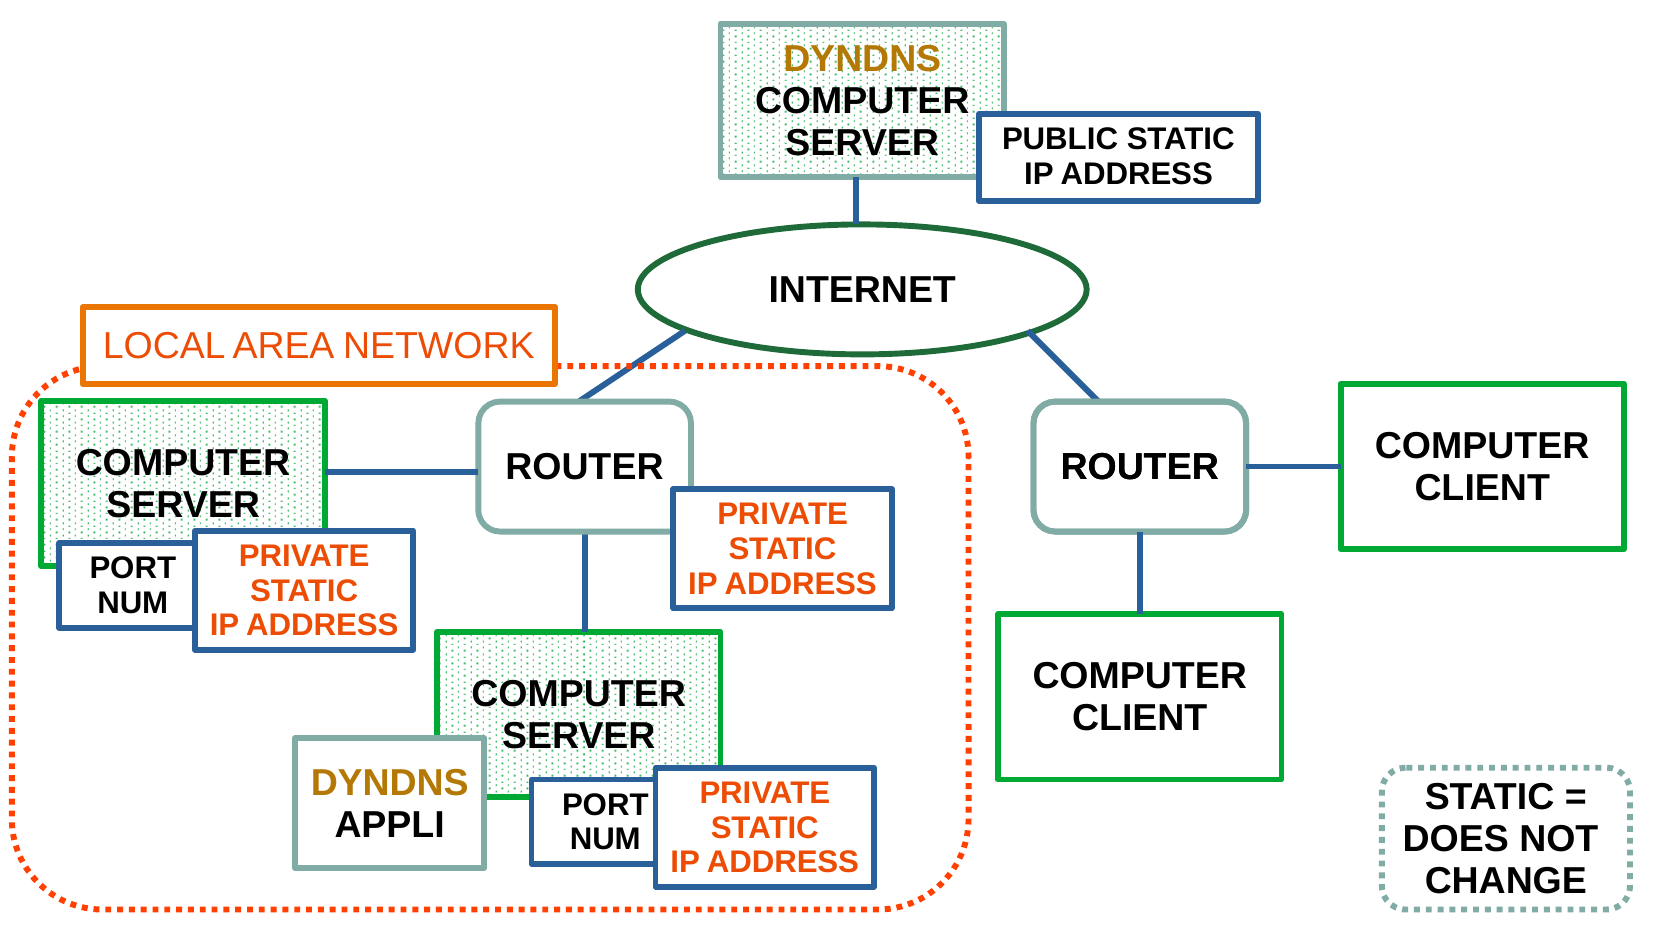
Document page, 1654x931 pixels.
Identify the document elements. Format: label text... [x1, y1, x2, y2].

text_box COMPUTER CLIENT [1340, 383, 1625, 550]
text_box PRIVATE STATIC IP ADDRESS [655, 767, 875, 887]
text_box DYNDNS COMPUTER SERVER [720, 23, 1004, 178]
text_box STATIC = DOES NOT CHANGE [1381, 767, 1630, 910]
text_box COMPUTER SERVER [41, 400, 325, 567]
text_box COMPUTER SERVER [437, 631, 721, 798]
text_box COMPUTER CLIENT [998, 614, 1282, 780]
text_box PORT NUM [531, 779, 653, 864]
text_box PORT NUM [59, 543, 192, 628]
text_box DYNDNS APPLI [295, 738, 485, 869]
text_box LOCAL AREA NETWORK [82, 307, 556, 384]
text_box INTERNET [637, 224, 1087, 355]
text_box PRIVATE STATIC IP ADDRESS [194, 530, 414, 650]
text_box ROUTER [478, 401, 692, 532]
text_box ROUTER [1033, 401, 1247, 532]
text_box PUBLIC STATIC IP ADDRESS [979, 113, 1258, 201]
text_box PRIVATE STATIC IP ADDRESS [673, 489, 892, 609]
